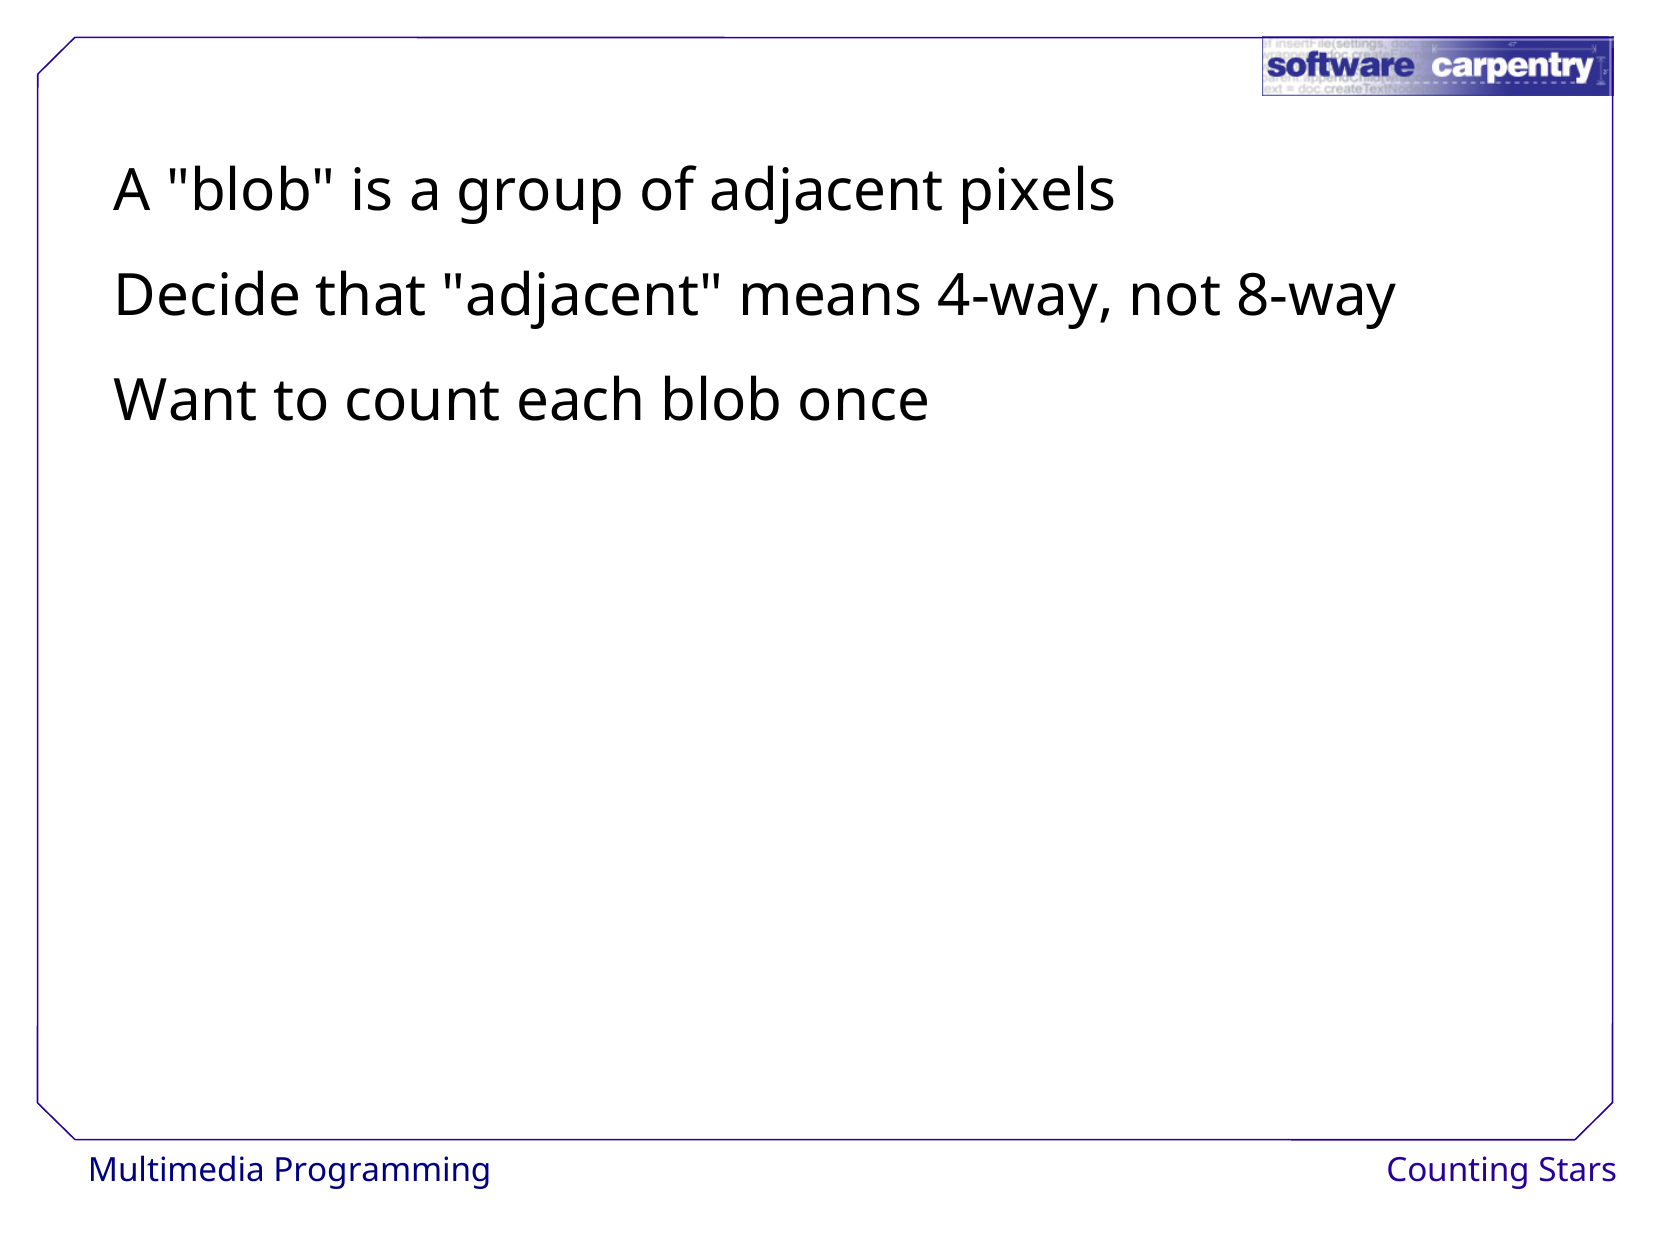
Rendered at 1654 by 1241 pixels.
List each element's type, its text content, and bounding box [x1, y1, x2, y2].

text_box A "blob" is a group of adjacent pixels Decide that "adjacent" means 4-way, not 8-way Want to count each blob once [99, 109, 1593, 440]
picture [1262, 36, 1614, 96]
